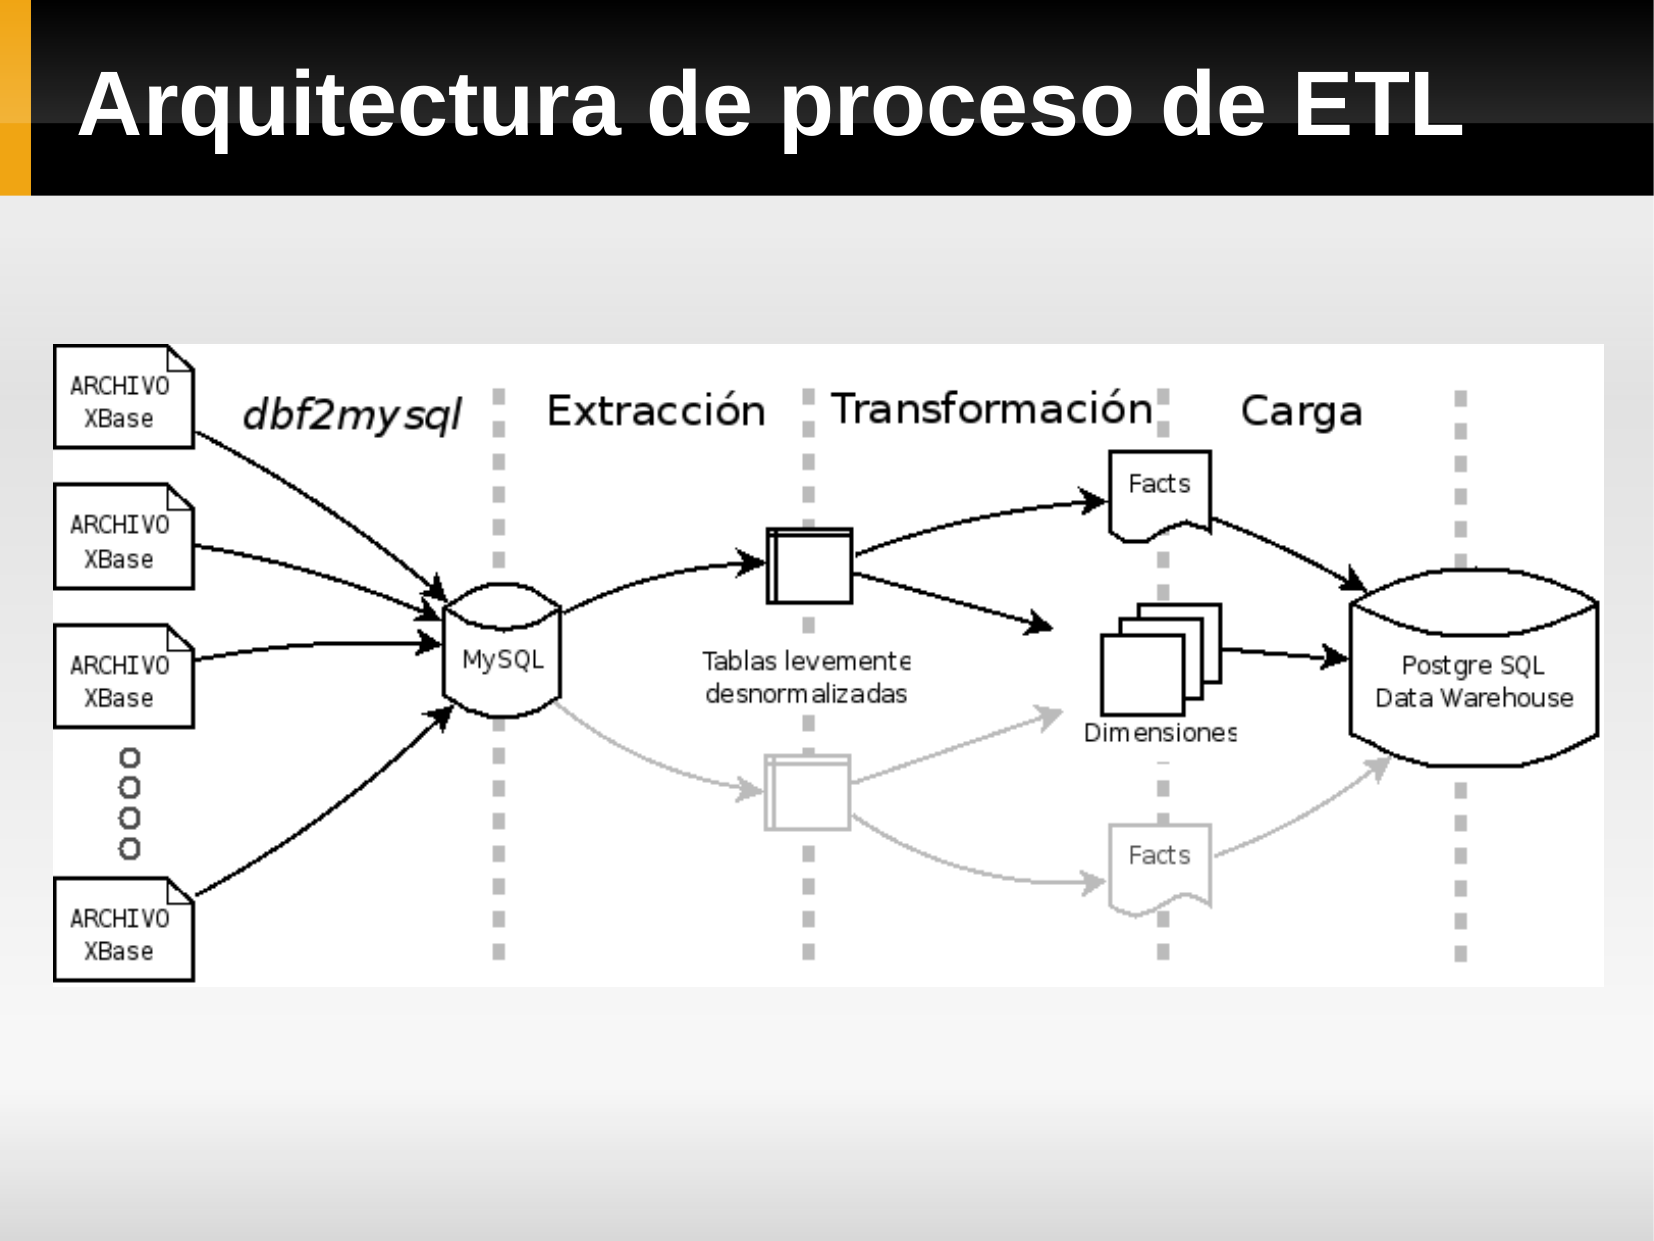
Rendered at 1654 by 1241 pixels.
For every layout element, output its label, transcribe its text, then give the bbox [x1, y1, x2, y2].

picture [0, 0, 1654, 1241]
title Arquitectura de proceso de ETL [76, 0, 1565, 208]
